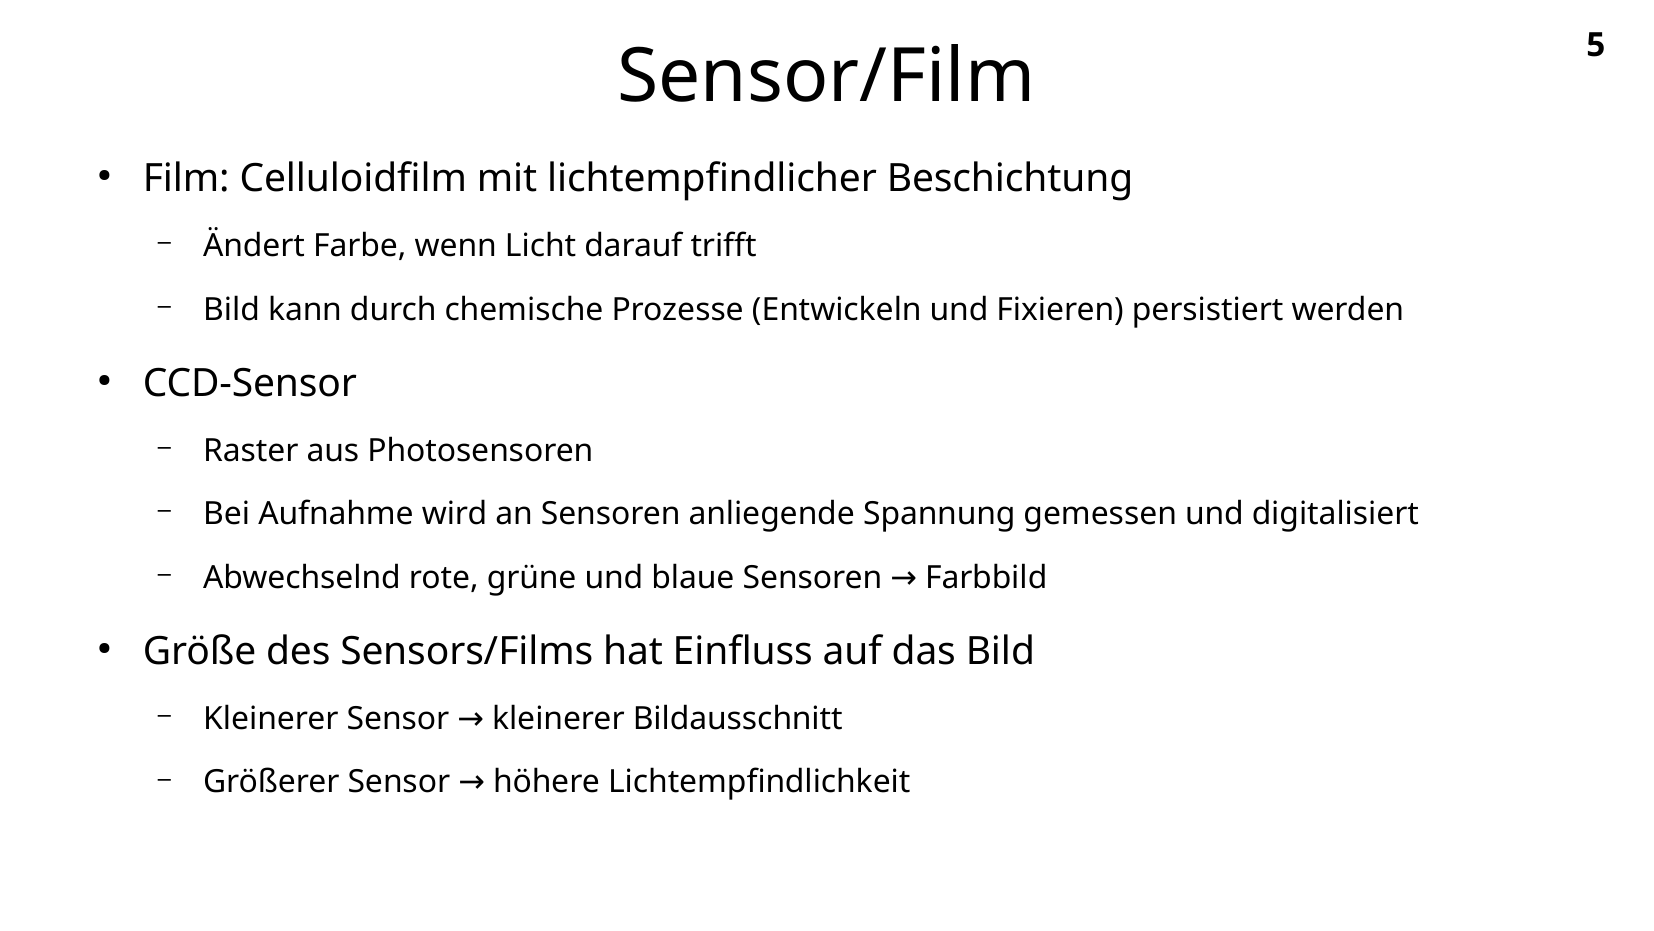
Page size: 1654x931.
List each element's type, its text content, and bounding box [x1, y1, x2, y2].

title Sensor/Film [82, 13, 1571, 132]
list Film: Celluloidfilm mit lichtempfindlicher Beschichtung Ändert Farbe, wenn Licht darauf trifft Bild kann durch chemische Prozesse (Entwickeln und Fixieren) persistiert werden CCD-Sensor Raster aus Photosensoren Bei Aufnahme wird an Sensoren anliegende Spannung gemessen und digitalisiert Abwechselnd rote, grüne und blaue Sensoren → Farbbild Größe des Sensors/Films hat Einfluss auf das Bild Kleinerer Sensor → kleinerer Bildausschnitt Größerer Sensor → höhere Lichtempfindlichkeit [82, 150, 1571, 811]
